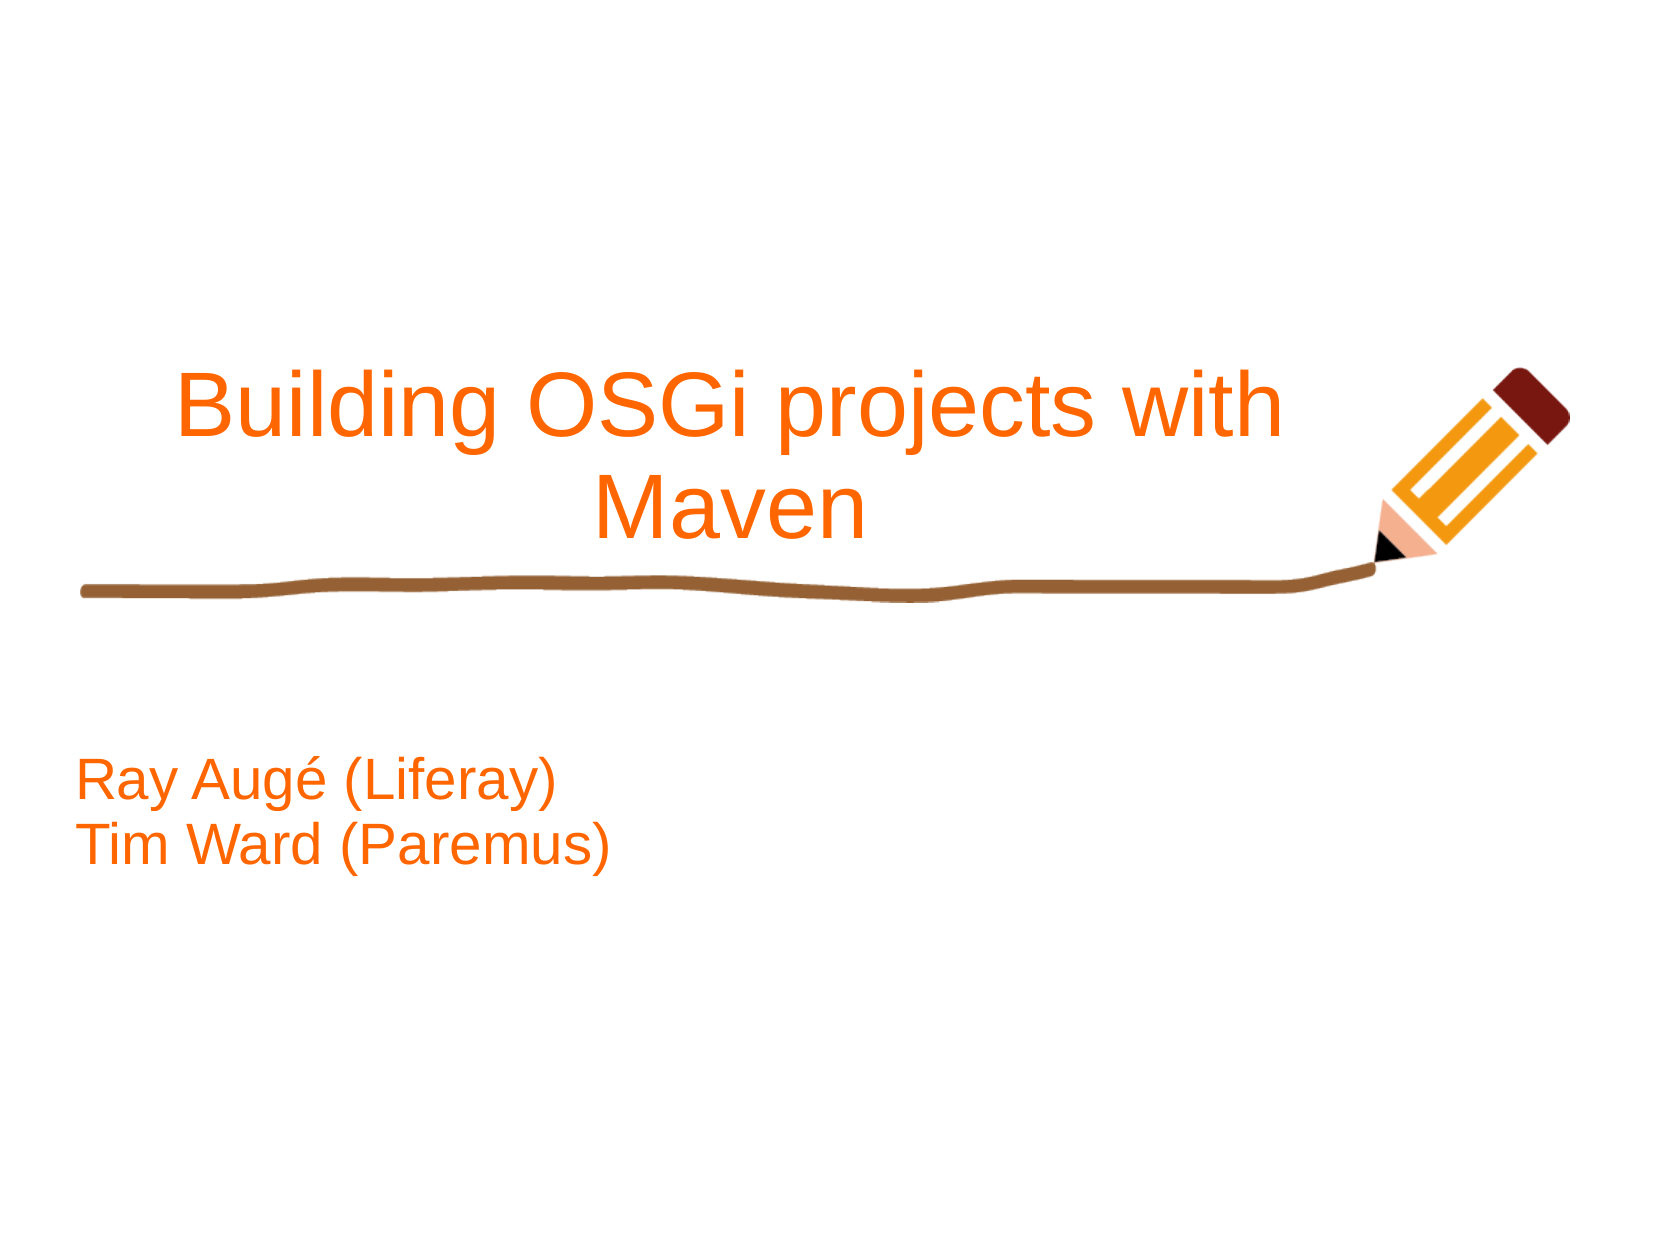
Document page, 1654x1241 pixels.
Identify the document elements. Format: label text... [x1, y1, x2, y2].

title Building OSGi projects with Maven [82, 352, 1379, 560]
title Ray Augé (Liferay) Tim Ward (Paremus) [75, 707, 1371, 916]
picture [80, 367, 1570, 603]
